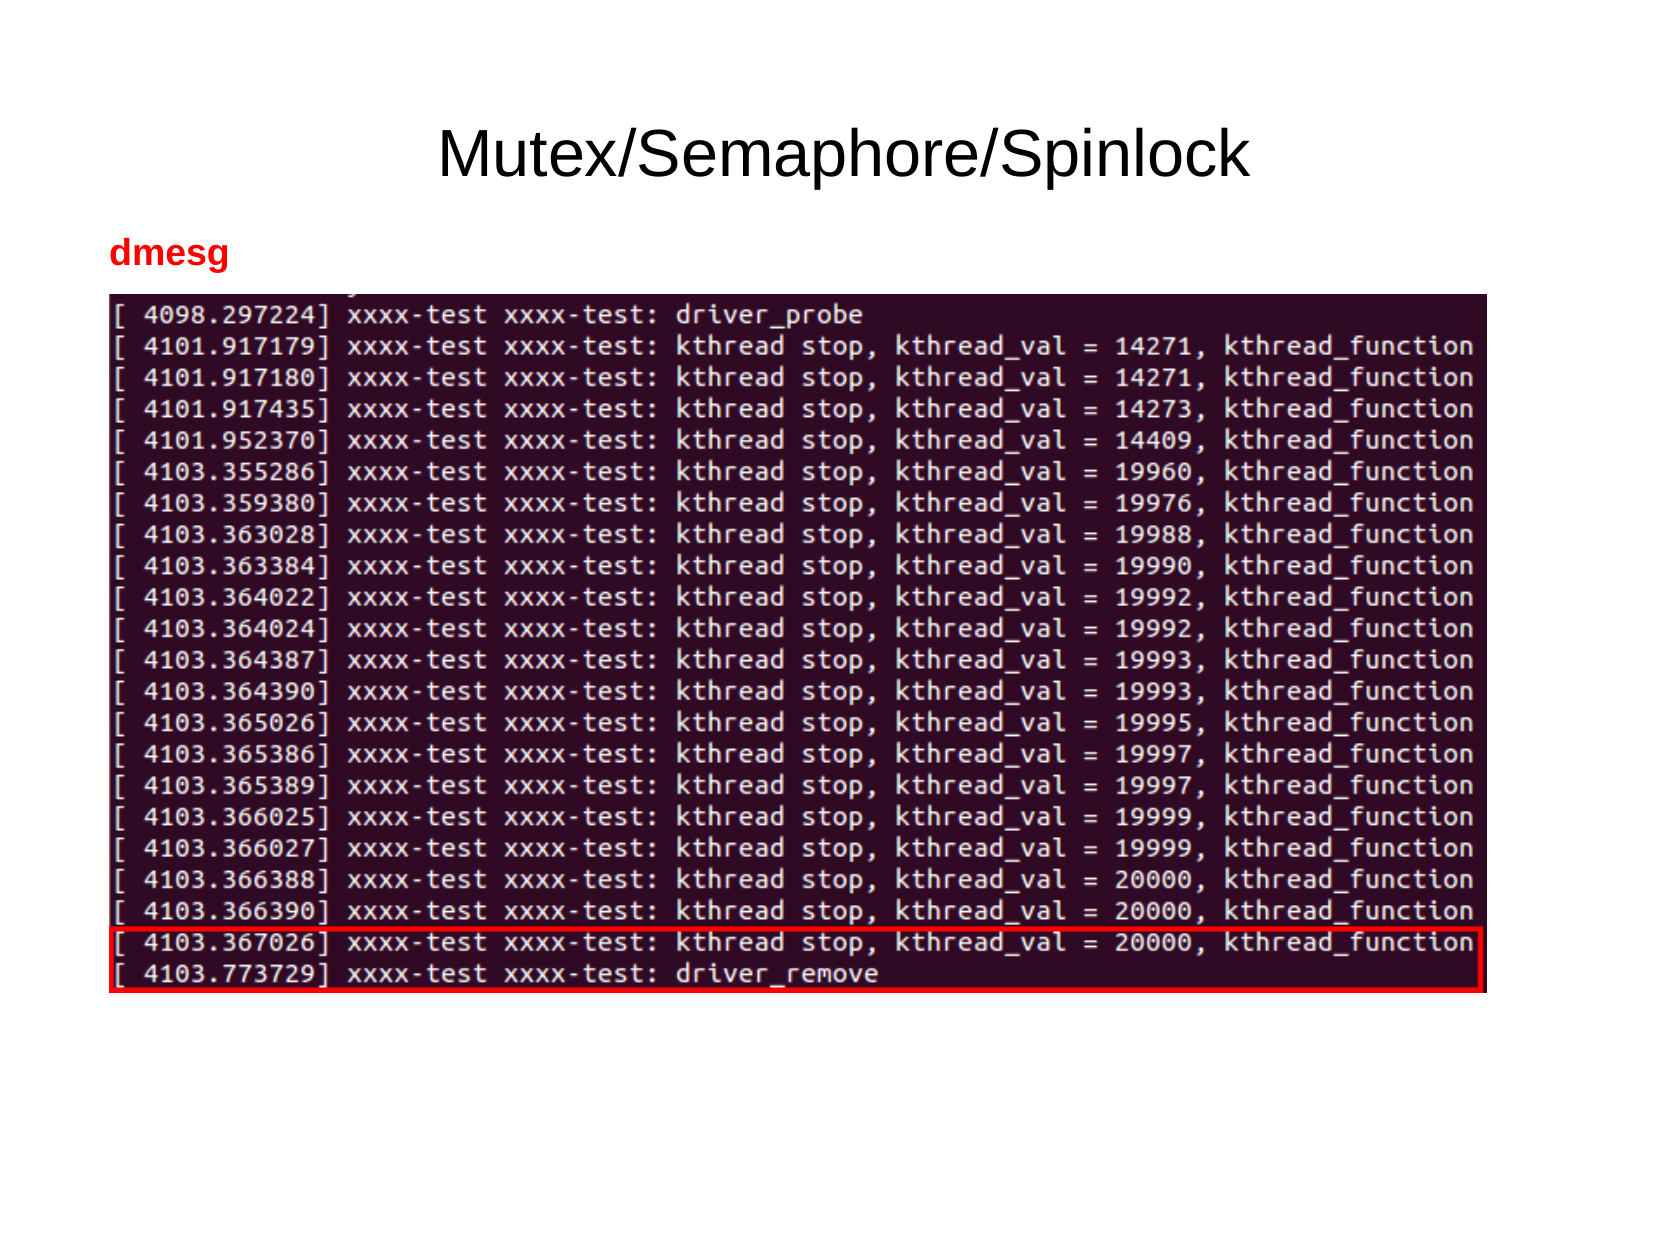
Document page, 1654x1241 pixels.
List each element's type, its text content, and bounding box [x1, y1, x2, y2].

picture [109, 294, 1487, 993]
title Mutex/Semaphore/Spinlock [82, 49, 1571, 257]
text_box dmesg [94, 224, 544, 282]
